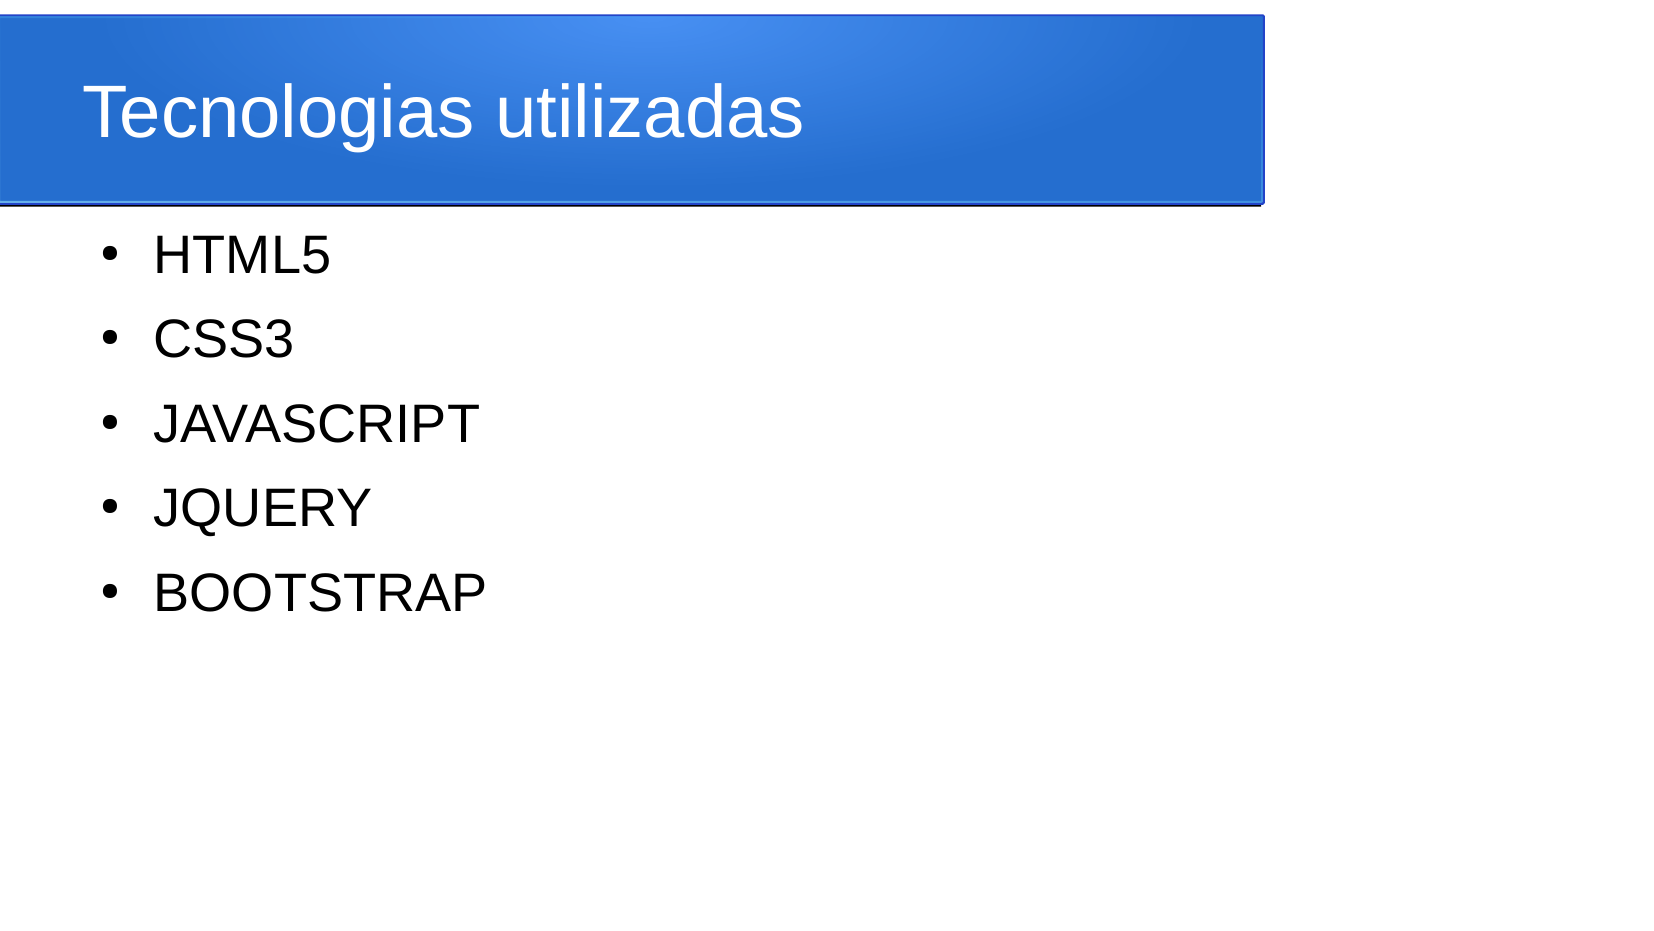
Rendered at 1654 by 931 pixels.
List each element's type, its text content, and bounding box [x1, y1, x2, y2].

title Tecnologias utilizadas [82, 35, 1235, 189]
list HTML5 CSS3 JAVASCRIPT JQUERY BOOTSTRAP [82, 224, 1571, 764]
